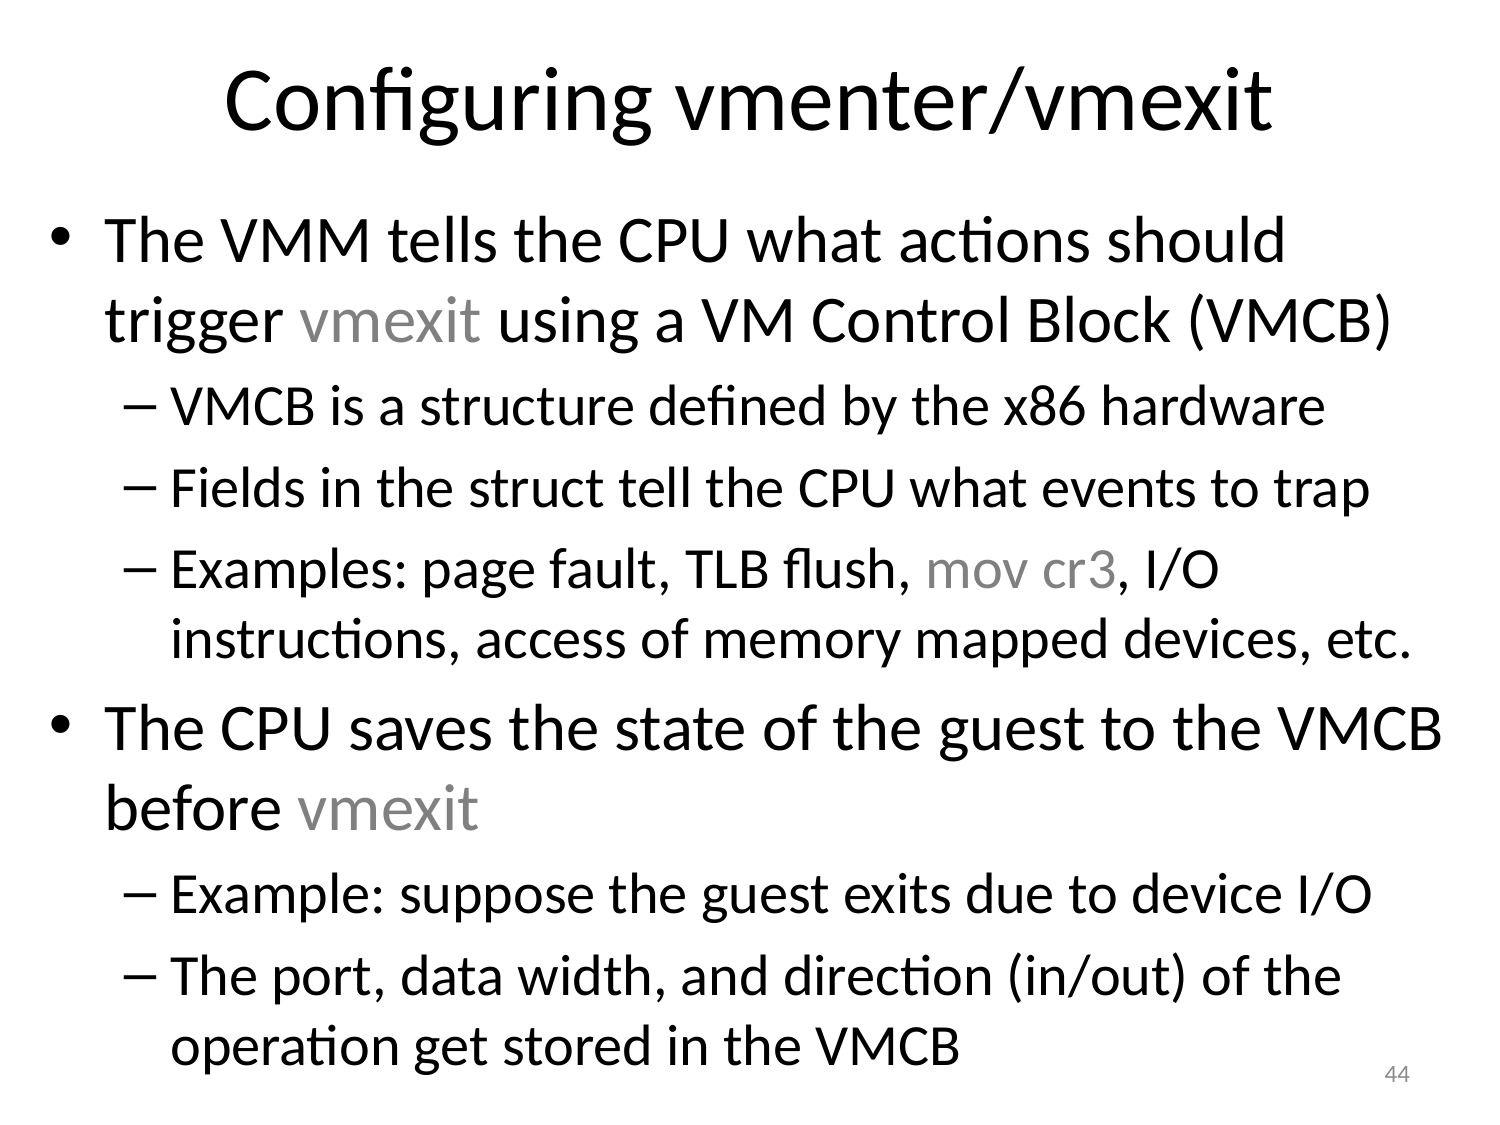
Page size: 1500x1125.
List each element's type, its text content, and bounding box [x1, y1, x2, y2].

slide_number <number> [1074, 1042, 1425, 1103]
list The VMM tells the CPU what actions should trigger vmexit using a VM Control Block (VMCB) VMCB is a structure defined by the x86 hardware Fields in the struct tell the CPU what events to trap Examples: page fault, TLB flush, mov cr3, I/O instructions, access of memory mapped devices, etc. The CPU saves the state of the guest to the VMCB before vmexit Example: suppose the guest exits due to device I/O The port, data width, and direction (in/out) of the operation get stored in the VMCB [33, 188, 1486, 1100]
title Configuring vmenter/vmexit [75, 0, 1425, 188]
